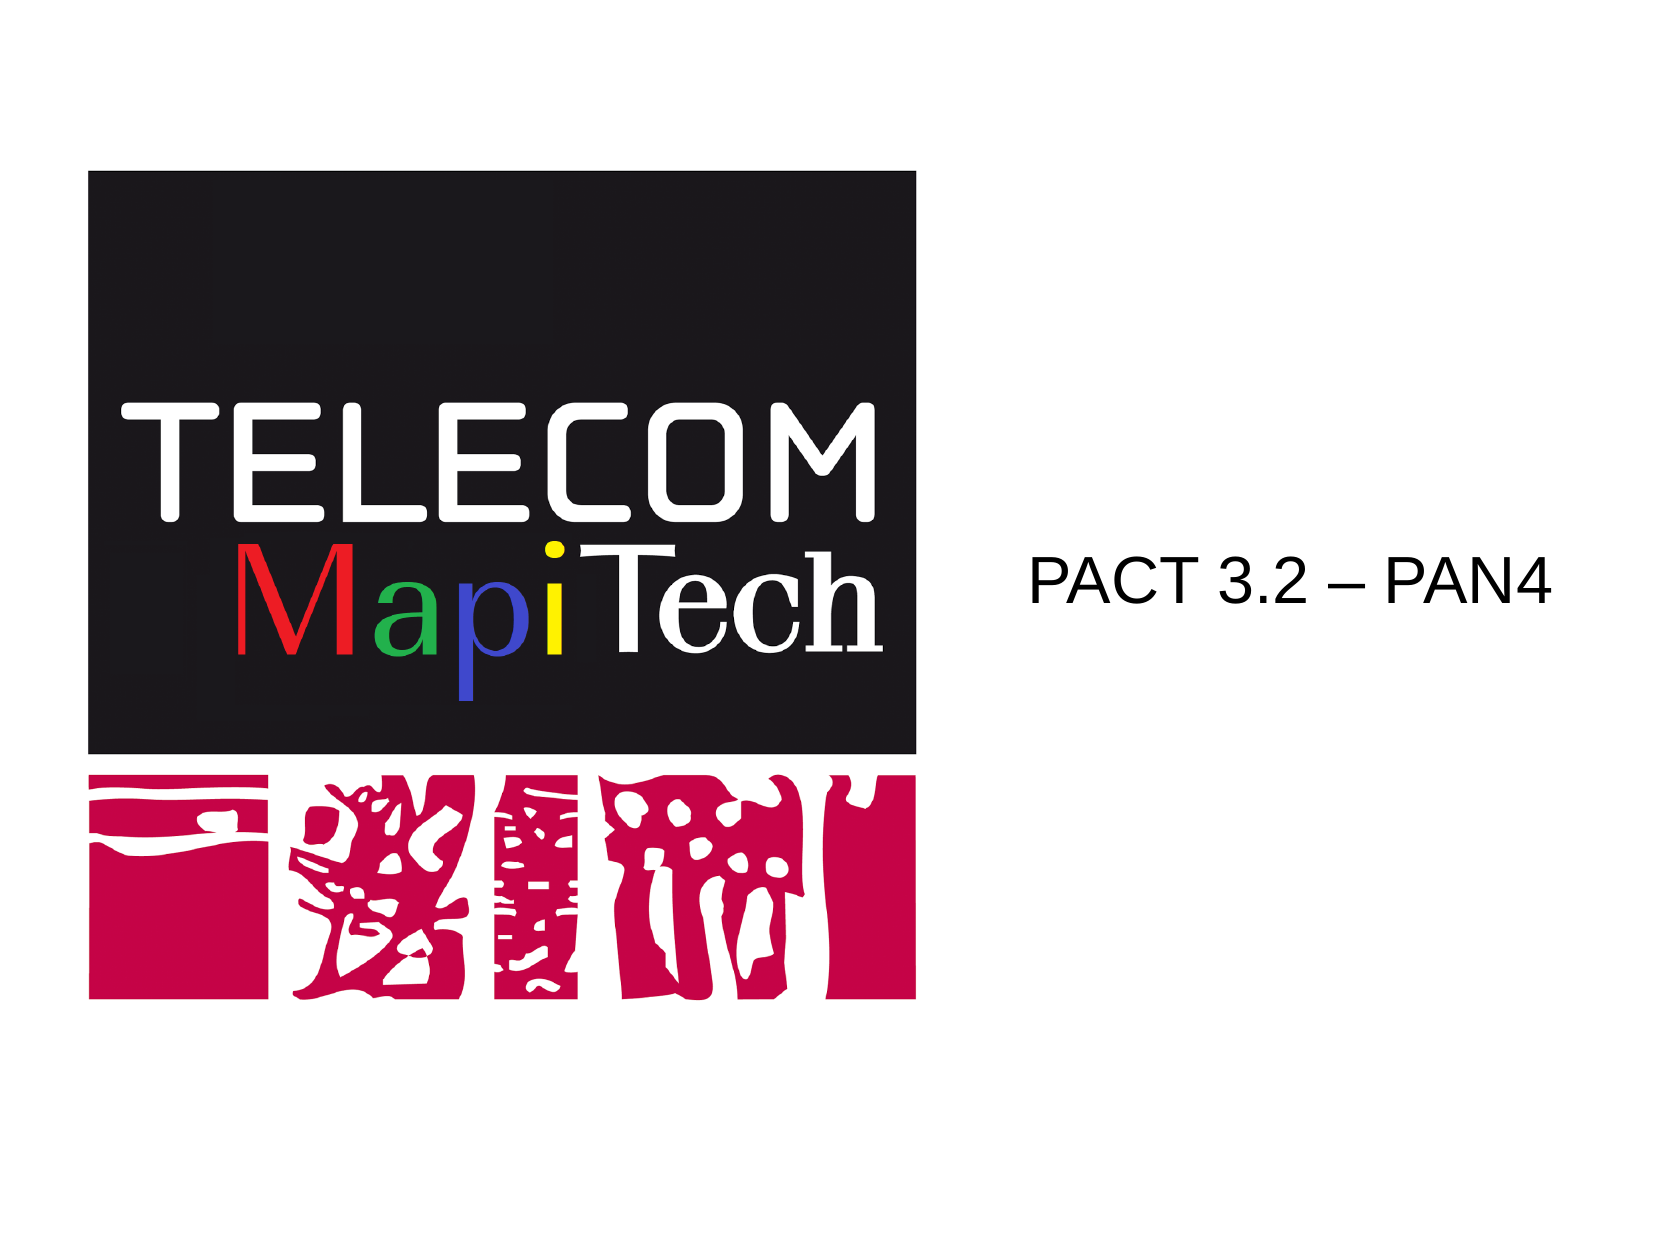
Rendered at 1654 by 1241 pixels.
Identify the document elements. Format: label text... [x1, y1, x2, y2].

picture [59, 141, 945, 1028]
list PACT 3.2 – PAN4 [956, 543, 1654, 1241]
